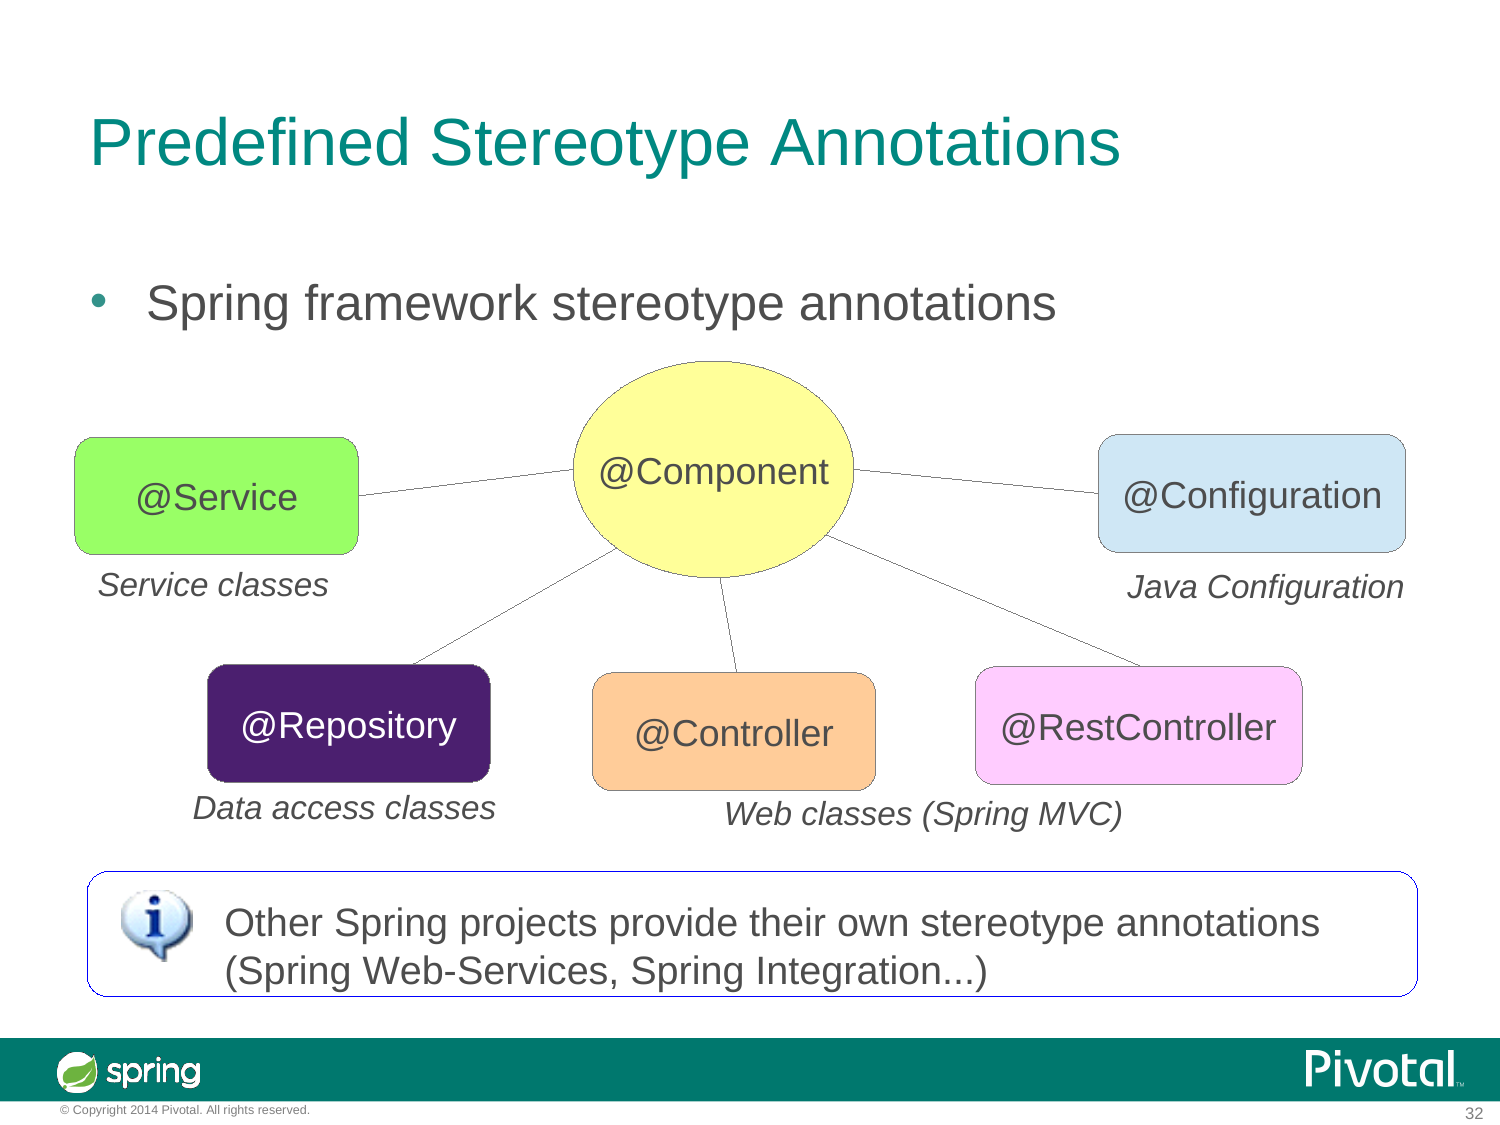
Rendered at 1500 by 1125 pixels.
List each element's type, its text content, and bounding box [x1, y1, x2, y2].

text_box @Configuration [1098, 434, 1406, 553]
text_box Service classes [82, 555, 351, 611]
list Spring framework stereotype annotations [75, 262, 1426, 1005]
text_box Java Configuration [1112, 557, 1432, 613]
text_box Web classes (Spring MVC) [709, 784, 1145, 840]
text_box Data access classes [177, 778, 522, 834]
picture [1306, 1050, 1464, 1087]
picture [32, 1041, 210, 1103]
text_box @Service [74, 437, 359, 555]
text_box @Controller [592, 672, 876, 791]
text_box @RestController [975, 666, 1303, 785]
title Predefined Stereotype Annotations [75, 45, 1426, 233]
text_box Other Spring projects provide their own stereotype annotations (Spring Web-Services, Spring Integration...) [209, 889, 1409, 1000]
text_box @Repository [207, 664, 491, 778]
text_box @Component [573, 361, 854, 578]
picture [121, 890, 193, 962]
text_box [87, 871, 1418, 997]
